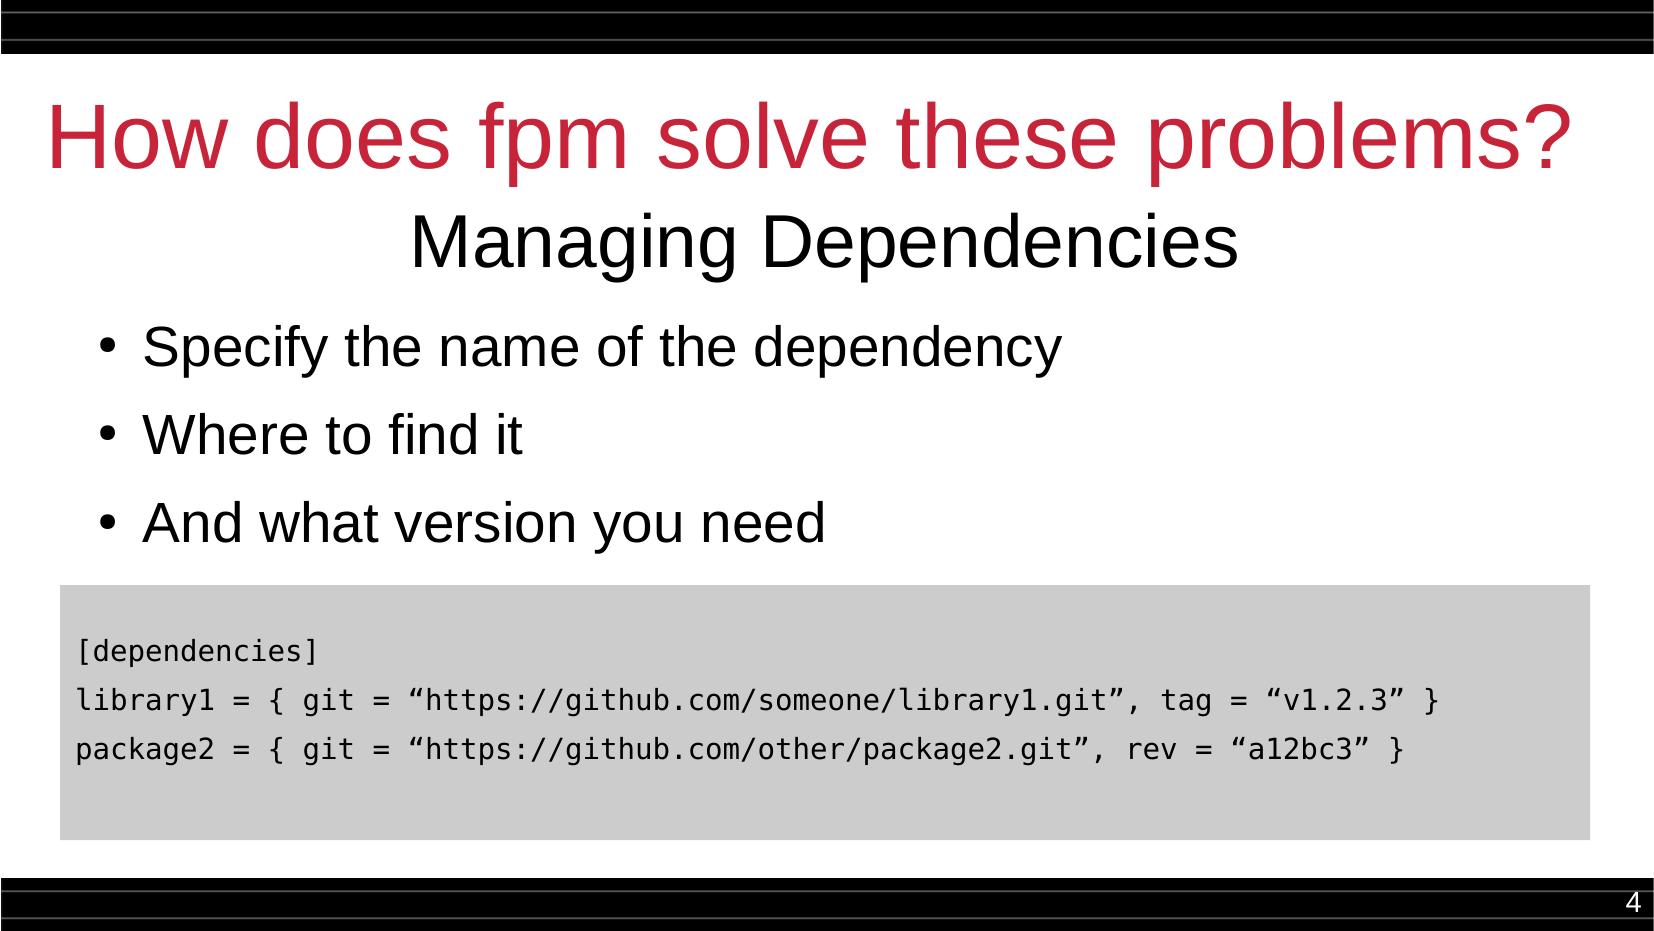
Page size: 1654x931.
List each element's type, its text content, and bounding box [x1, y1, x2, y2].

picture [1, 0, 1654, 54]
list [dependencies] library1 = { git = “https://github.com/someone/library1.git”, tag = “v1.2.3” } package2 = { git = “https://github.com/other/package2.git”, rev = “a12bc3” } [60, 585, 1591, 841]
list Specify the name of the dependency Where to find it And what version you need [82, 315, 1606, 556]
title Managing Dependencies [60, 183, 1591, 301]
title How does fpm solve these problems? [45, 78, 1606, 196]
picture [1, 878, 1654, 931]
